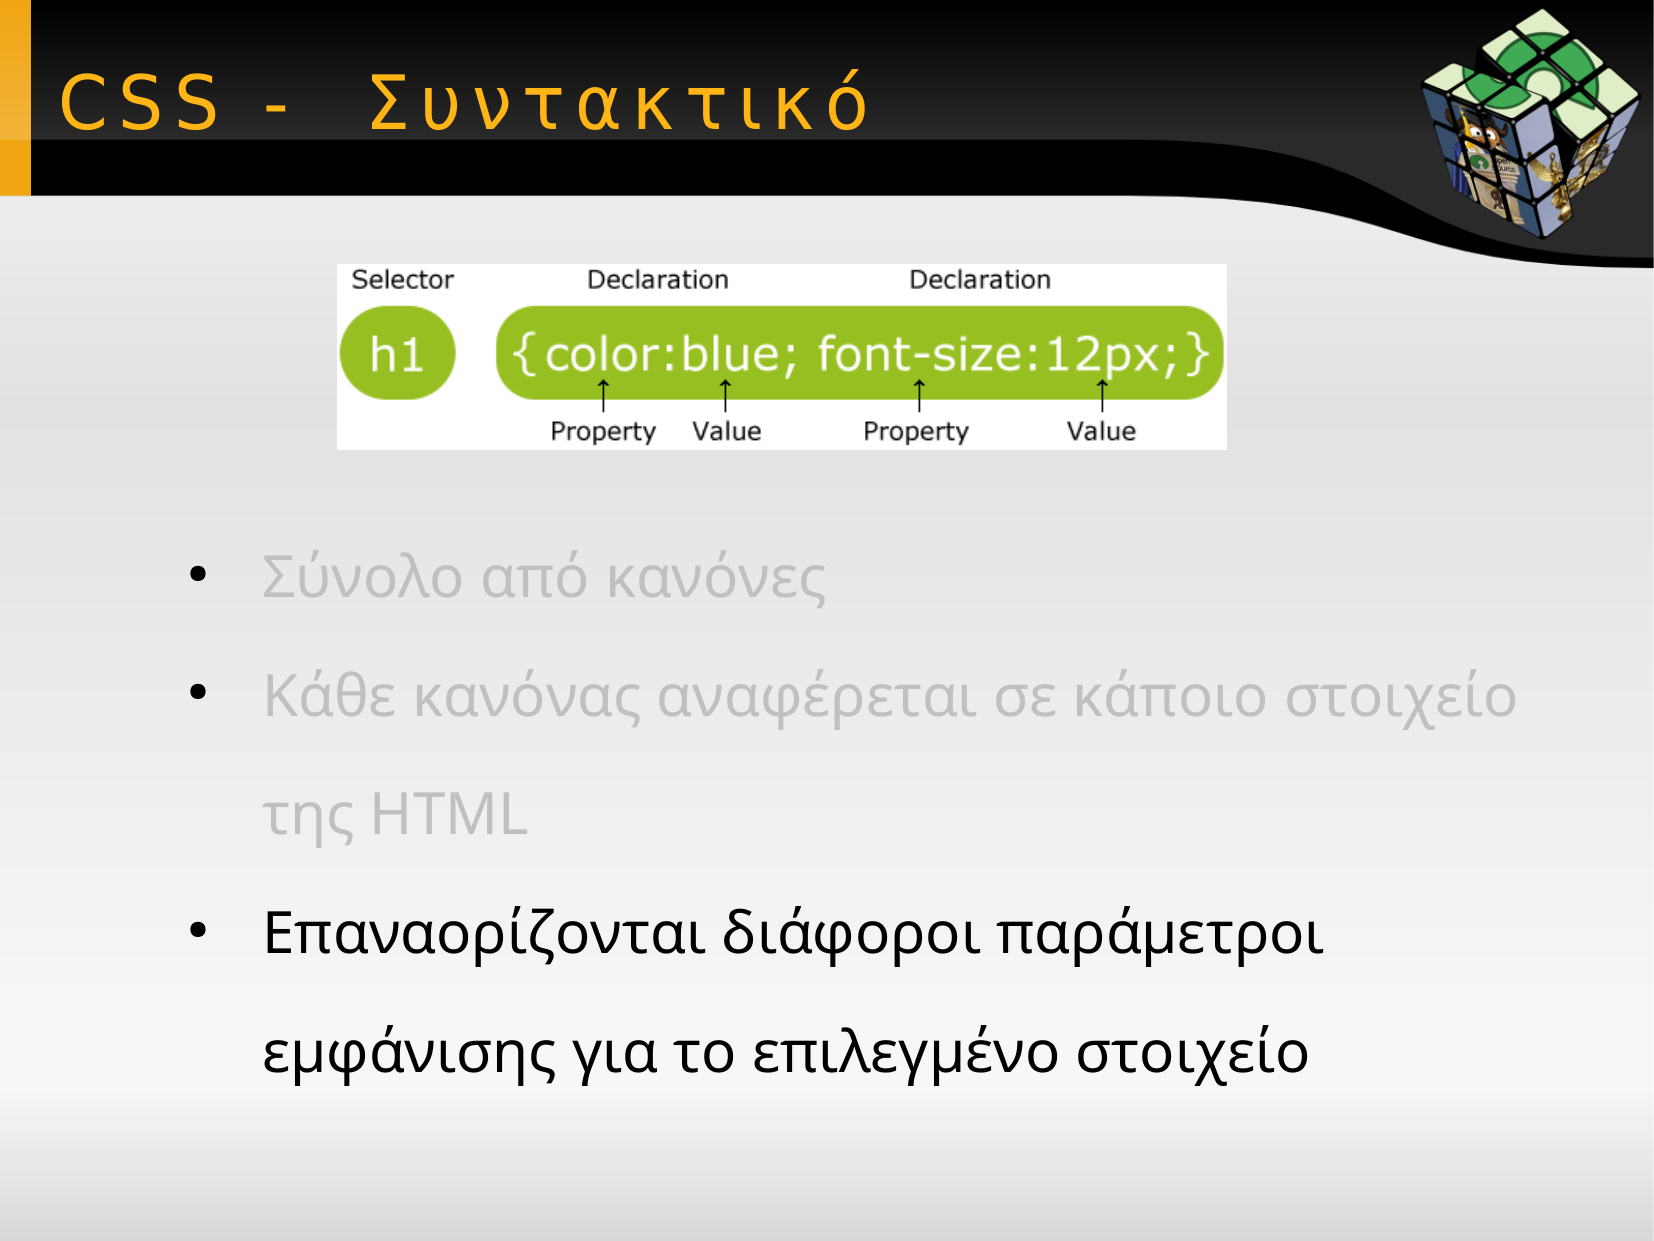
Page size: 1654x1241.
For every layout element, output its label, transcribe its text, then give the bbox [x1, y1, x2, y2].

picture [0, 0, 1654, 1241]
title CSS - Συντακτικό [59, 29, 1270, 178]
subtitle Σύνολο από κανόνες Κάθε κανόνας αναφέρεται σε κάποιο στοιχείο της HTML Επαναορίζονται διάφοροι παράμετροι εμφάνισης για το επιλεγμένο στοιχείο [187, 495, 1534, 1201]
